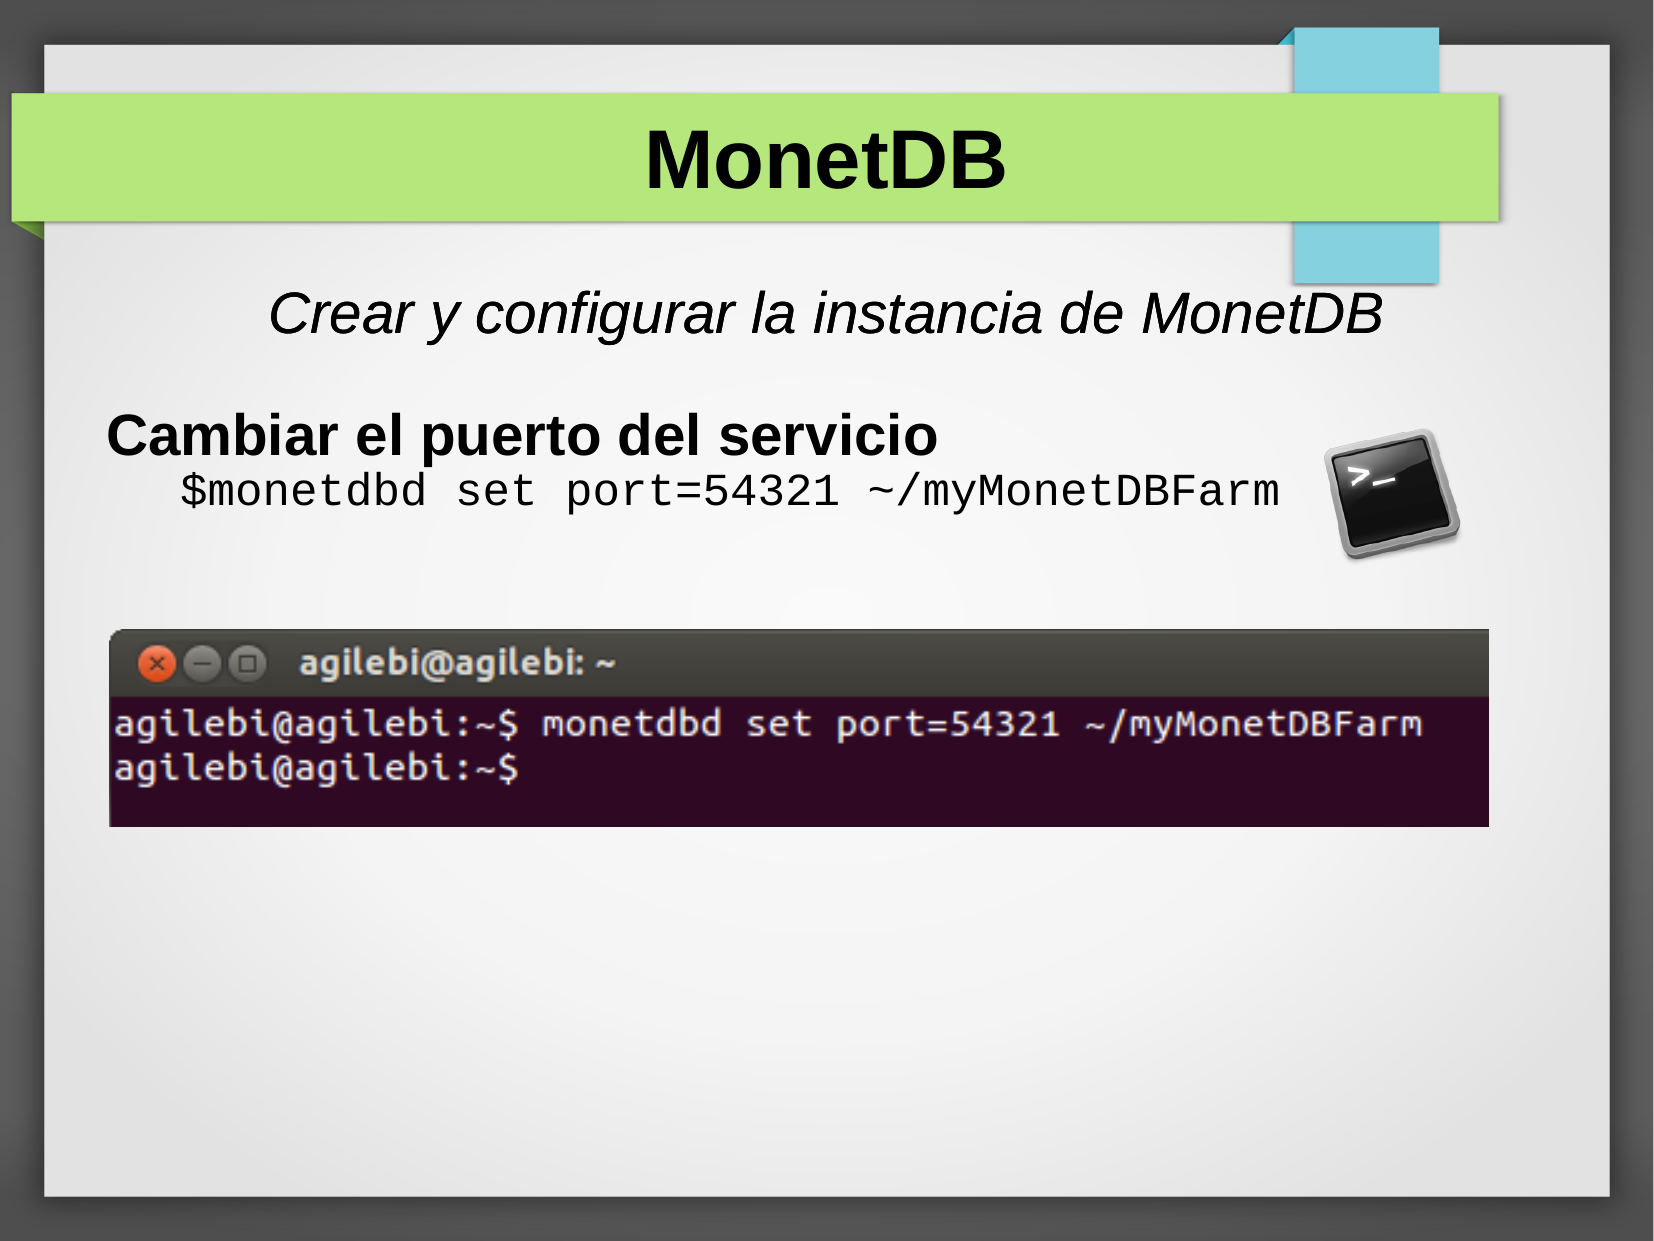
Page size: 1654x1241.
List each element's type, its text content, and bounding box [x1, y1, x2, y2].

picture [0, 0, 1654, 1241]
title MonetDB [70, 106, 1583, 213]
title Crear y configurar la instancia de MonetDB [70, 259, 1583, 367]
title Cambiar el puerto del servicio $monetdbd set port=54321 ~/myMonetDBFarm [106, 402, 1371, 520]
